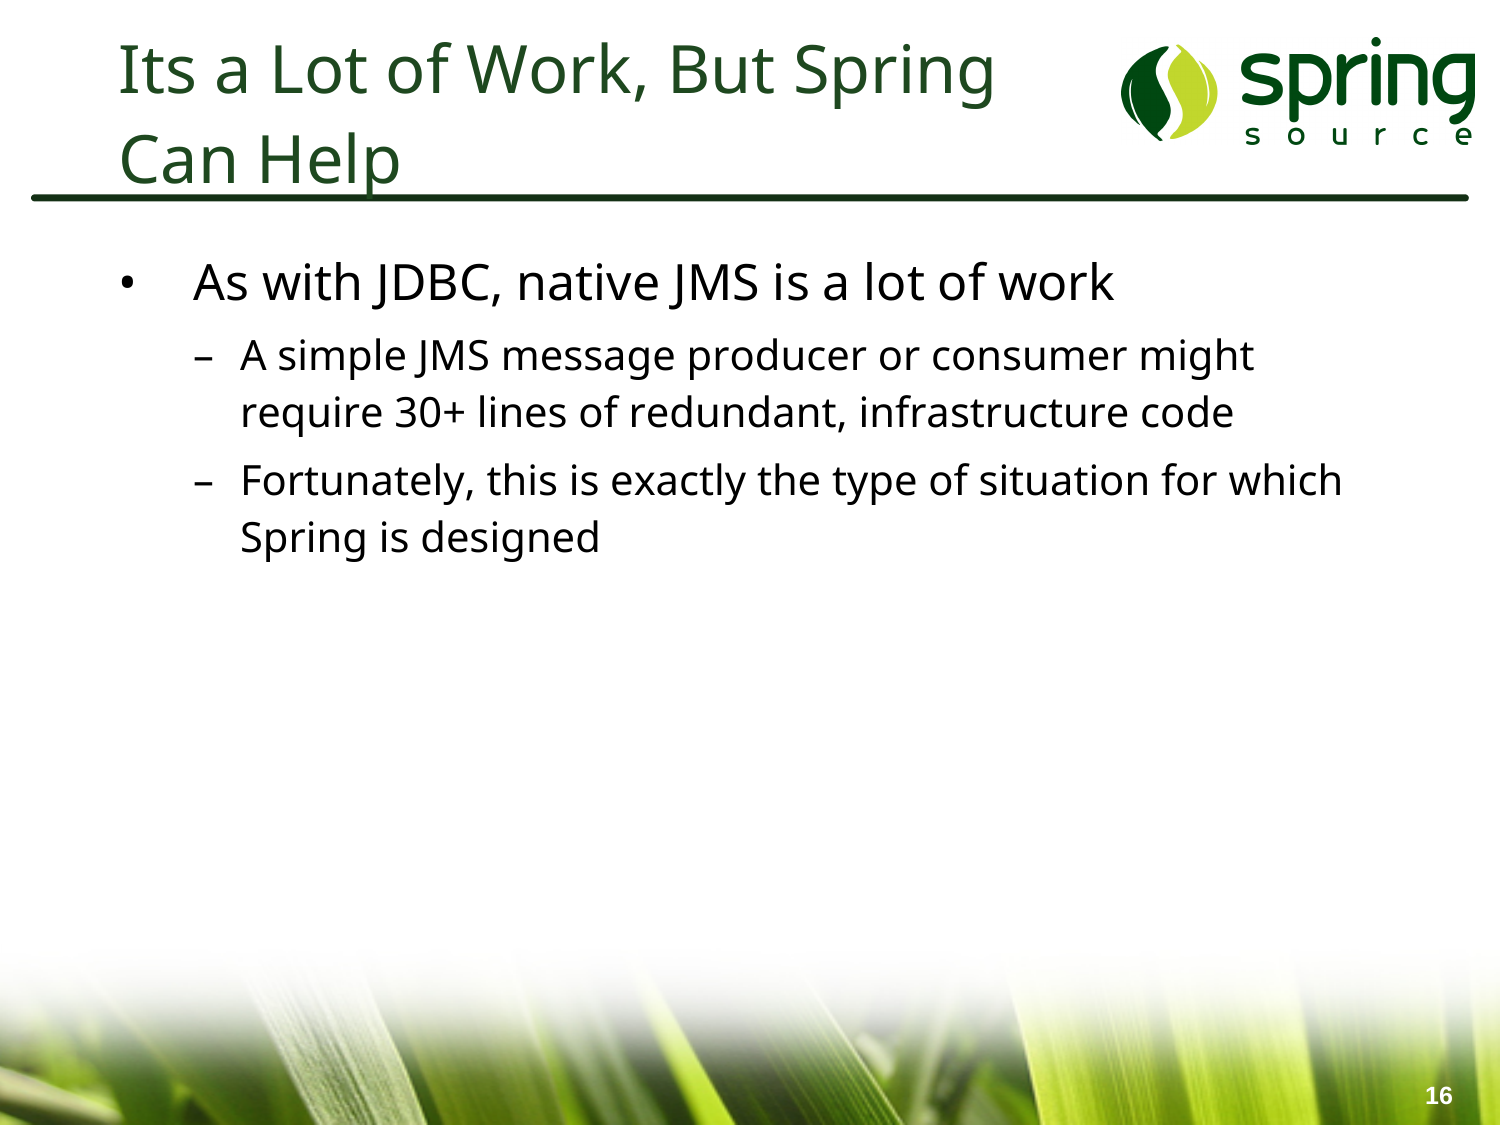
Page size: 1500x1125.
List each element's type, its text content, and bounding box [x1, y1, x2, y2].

picture [1136, 37, 1475, 145]
list As with JDBC, native JMS is a lot of work A simple JMS message producer or consumer might require 30+ lines of redundant, infrastructure code Fortunately, this is exactly the type of situation for which Spring is designed [103, 239, 1394, 903]
title Its a Lot of Work, But Spring Can Help [103, 14, 1136, 192]
picture [0, 944, 1500, 1125]
